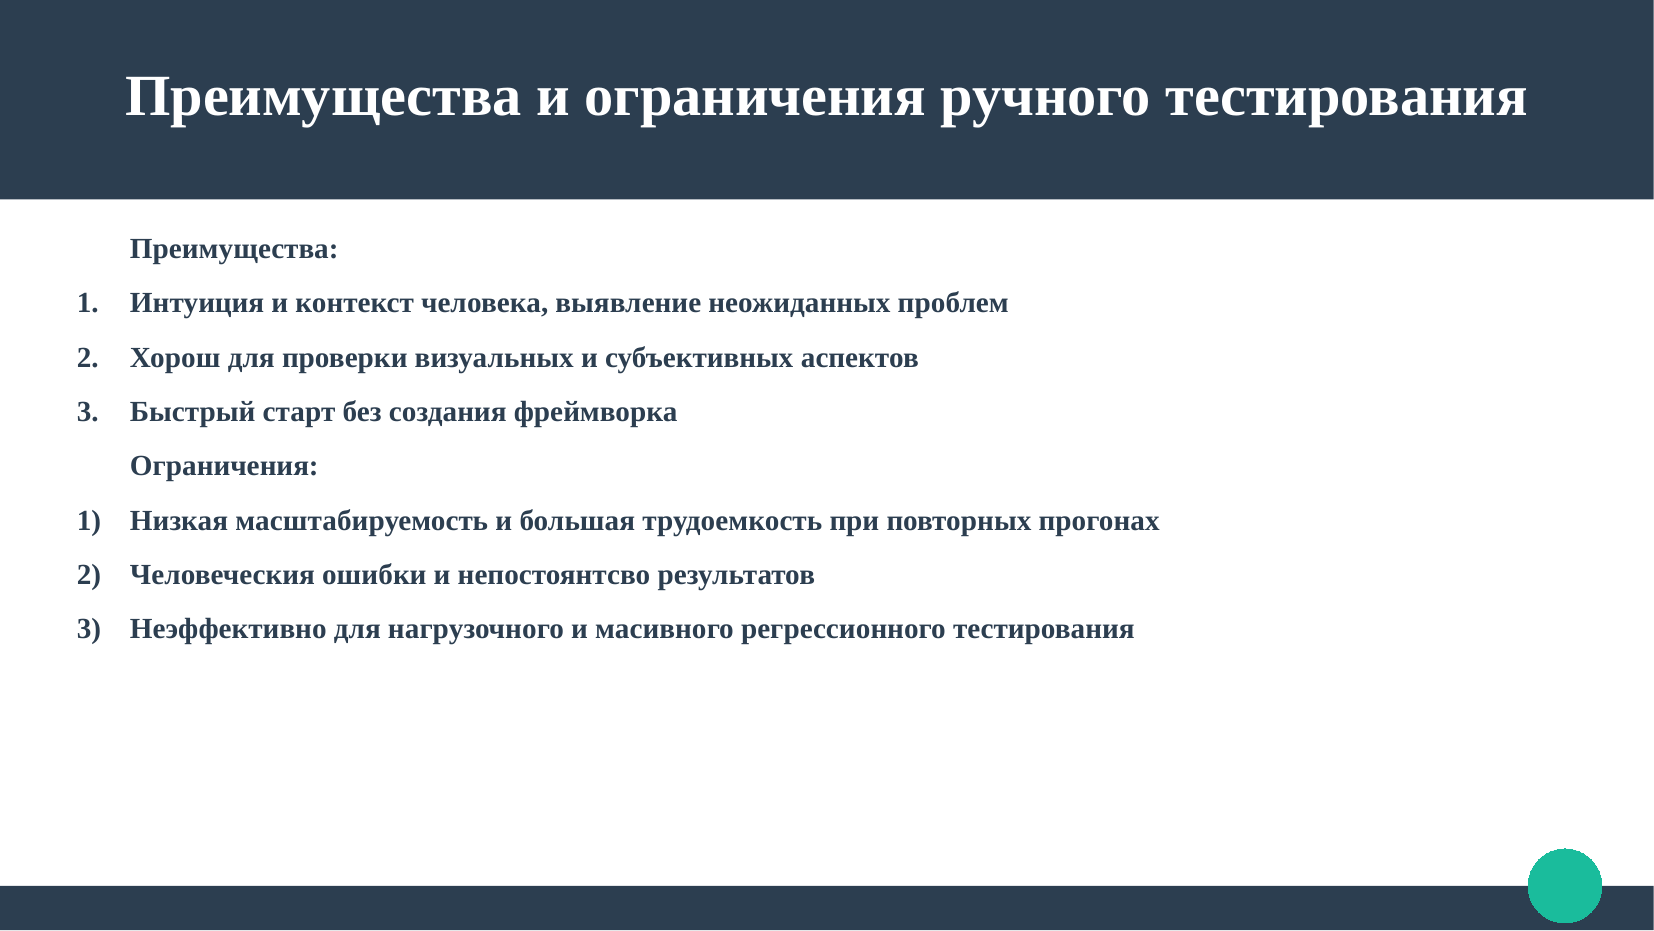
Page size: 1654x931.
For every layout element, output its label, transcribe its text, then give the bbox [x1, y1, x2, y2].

title Преимущества и ограничения ручного тестирования [59, 37, 1595, 155]
list Преимущества: Интуиция и контекст человека, выявление неожиданных проблем Хорош для проверки визуальных и субъективных аспектов Быстрый старт без создания фреймворка Ограничения: Низкая масштабируемость и большая трудоемкость при повторных прогонах Человеческия ошибки и непостоянтсво результатов Неэффективно для нагрузочного и масивного регрессионного тестирования [59, 232, 1595, 853]
